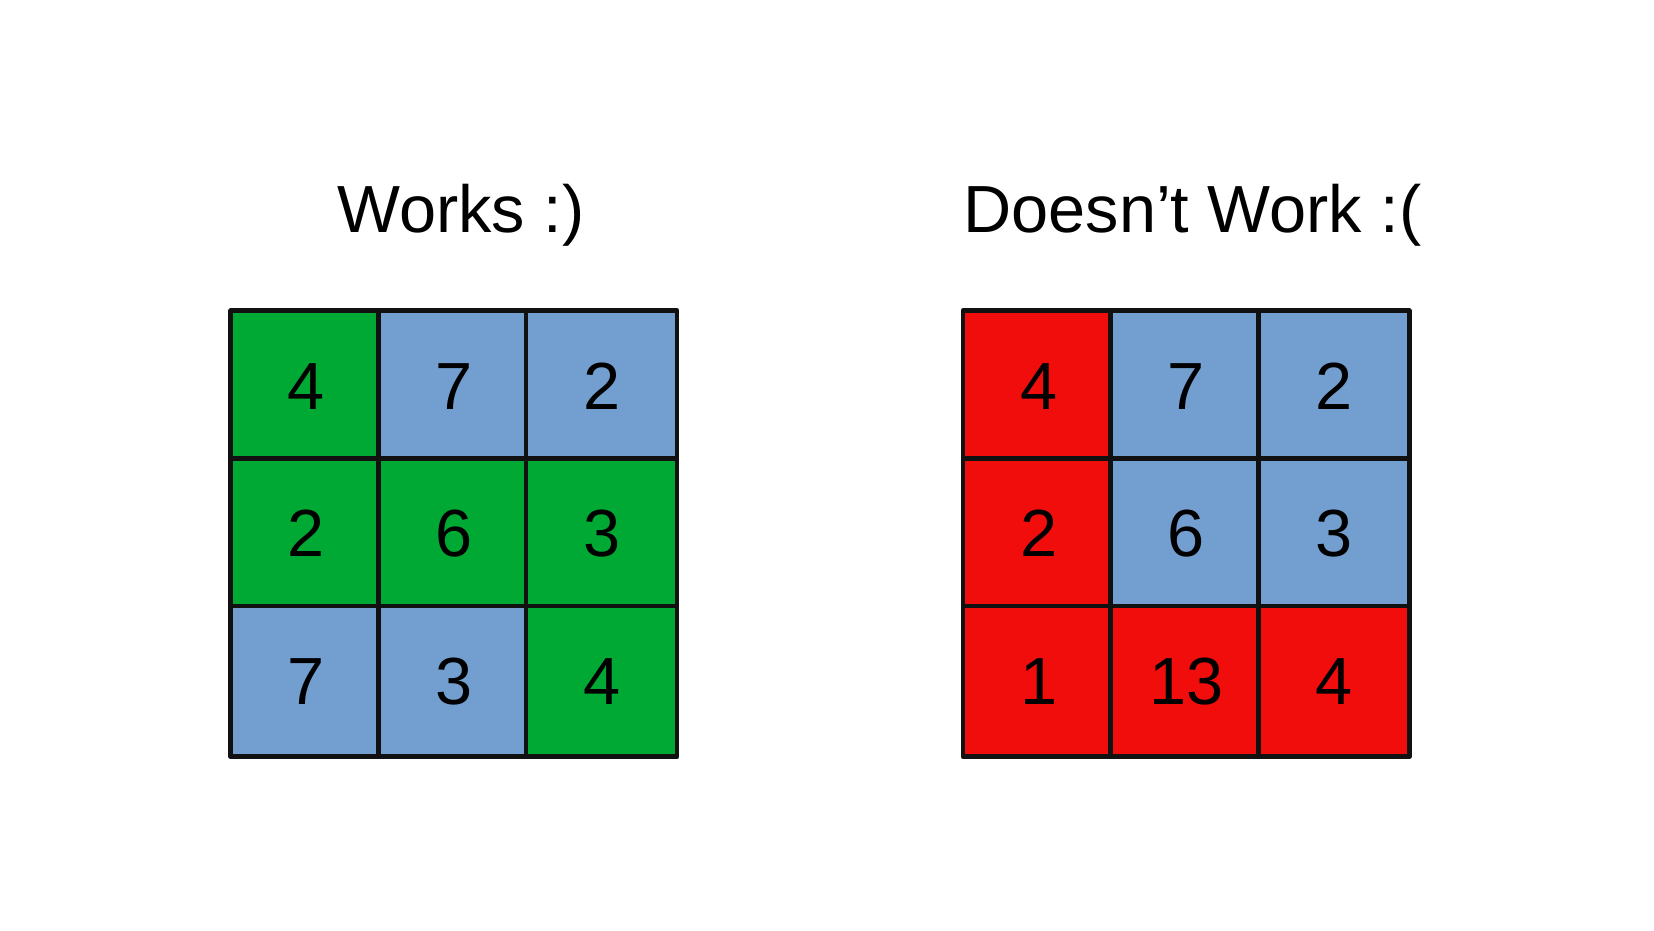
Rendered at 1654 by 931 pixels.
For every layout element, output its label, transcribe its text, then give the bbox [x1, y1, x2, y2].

text_box 2 [526, 310, 678, 458]
text_box Works :) [322, 165, 600, 255]
text_box 2 [230, 458, 378, 606]
text_box 13 [1110, 606, 1258, 757]
text_box 7 [378, 310, 526, 458]
text_box 6 [378, 458, 526, 606]
text_box 3 [378, 606, 526, 757]
text_box 3 [1258, 458, 1410, 606]
text_box 4 [1258, 606, 1410, 757]
text_box 2 [963, 458, 1110, 606]
text_box 4 [963, 310, 1110, 458]
text_box 3 [526, 458, 678, 606]
text_box 1 [963, 606, 1110, 757]
text_box 4 [526, 606, 678, 757]
text_box 7 [1110, 310, 1258, 458]
text_box 6 [1110, 458, 1258, 606]
text_box 7 [230, 606, 378, 757]
text_box 4 [230, 310, 378, 458]
text_box Doesn’t Work :( [948, 165, 1437, 255]
text_box 2 [1258, 310, 1410, 458]
